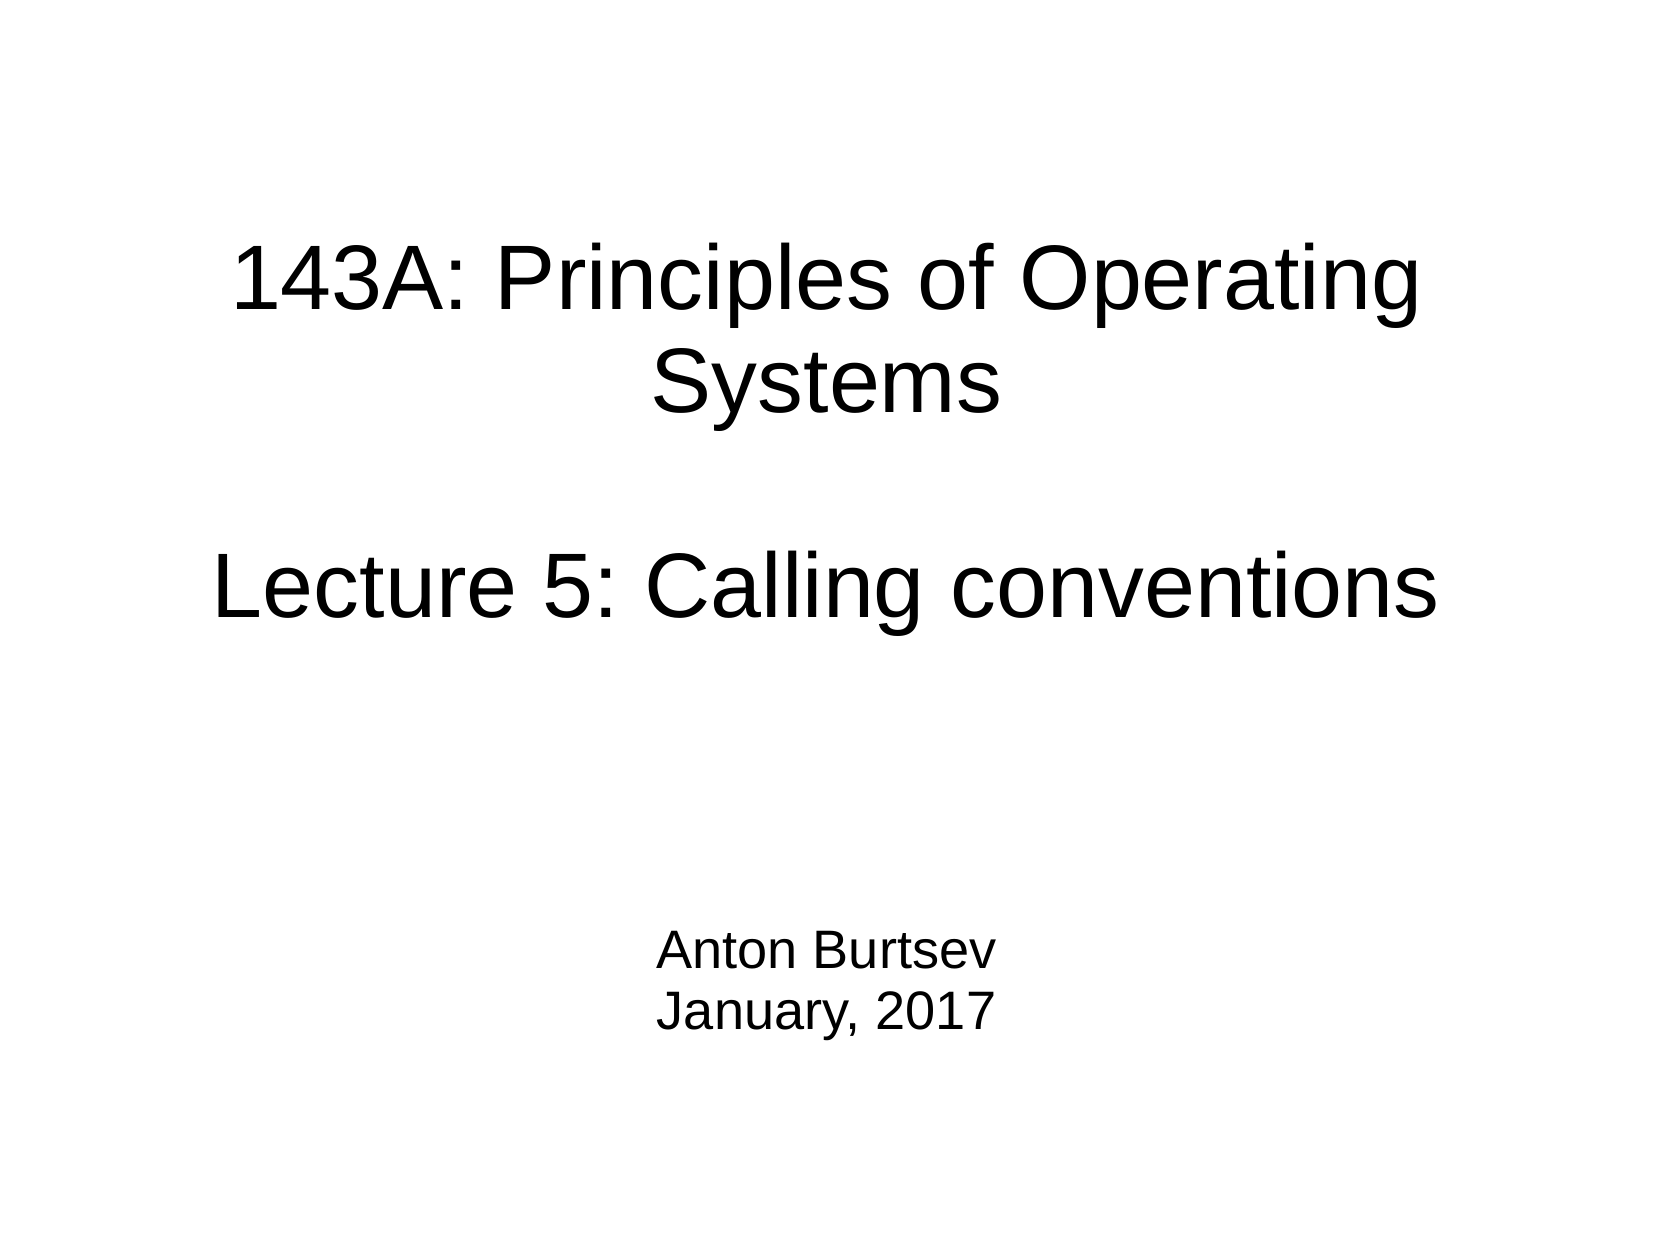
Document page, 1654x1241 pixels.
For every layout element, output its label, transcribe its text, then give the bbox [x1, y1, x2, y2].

title 143A: Principles of Operating Systems Lecture 5: Calling conventions [82, 113, 1571, 637]
subtitle Anton Burtsev January, 2017 [82, 637, 1571, 1109]
